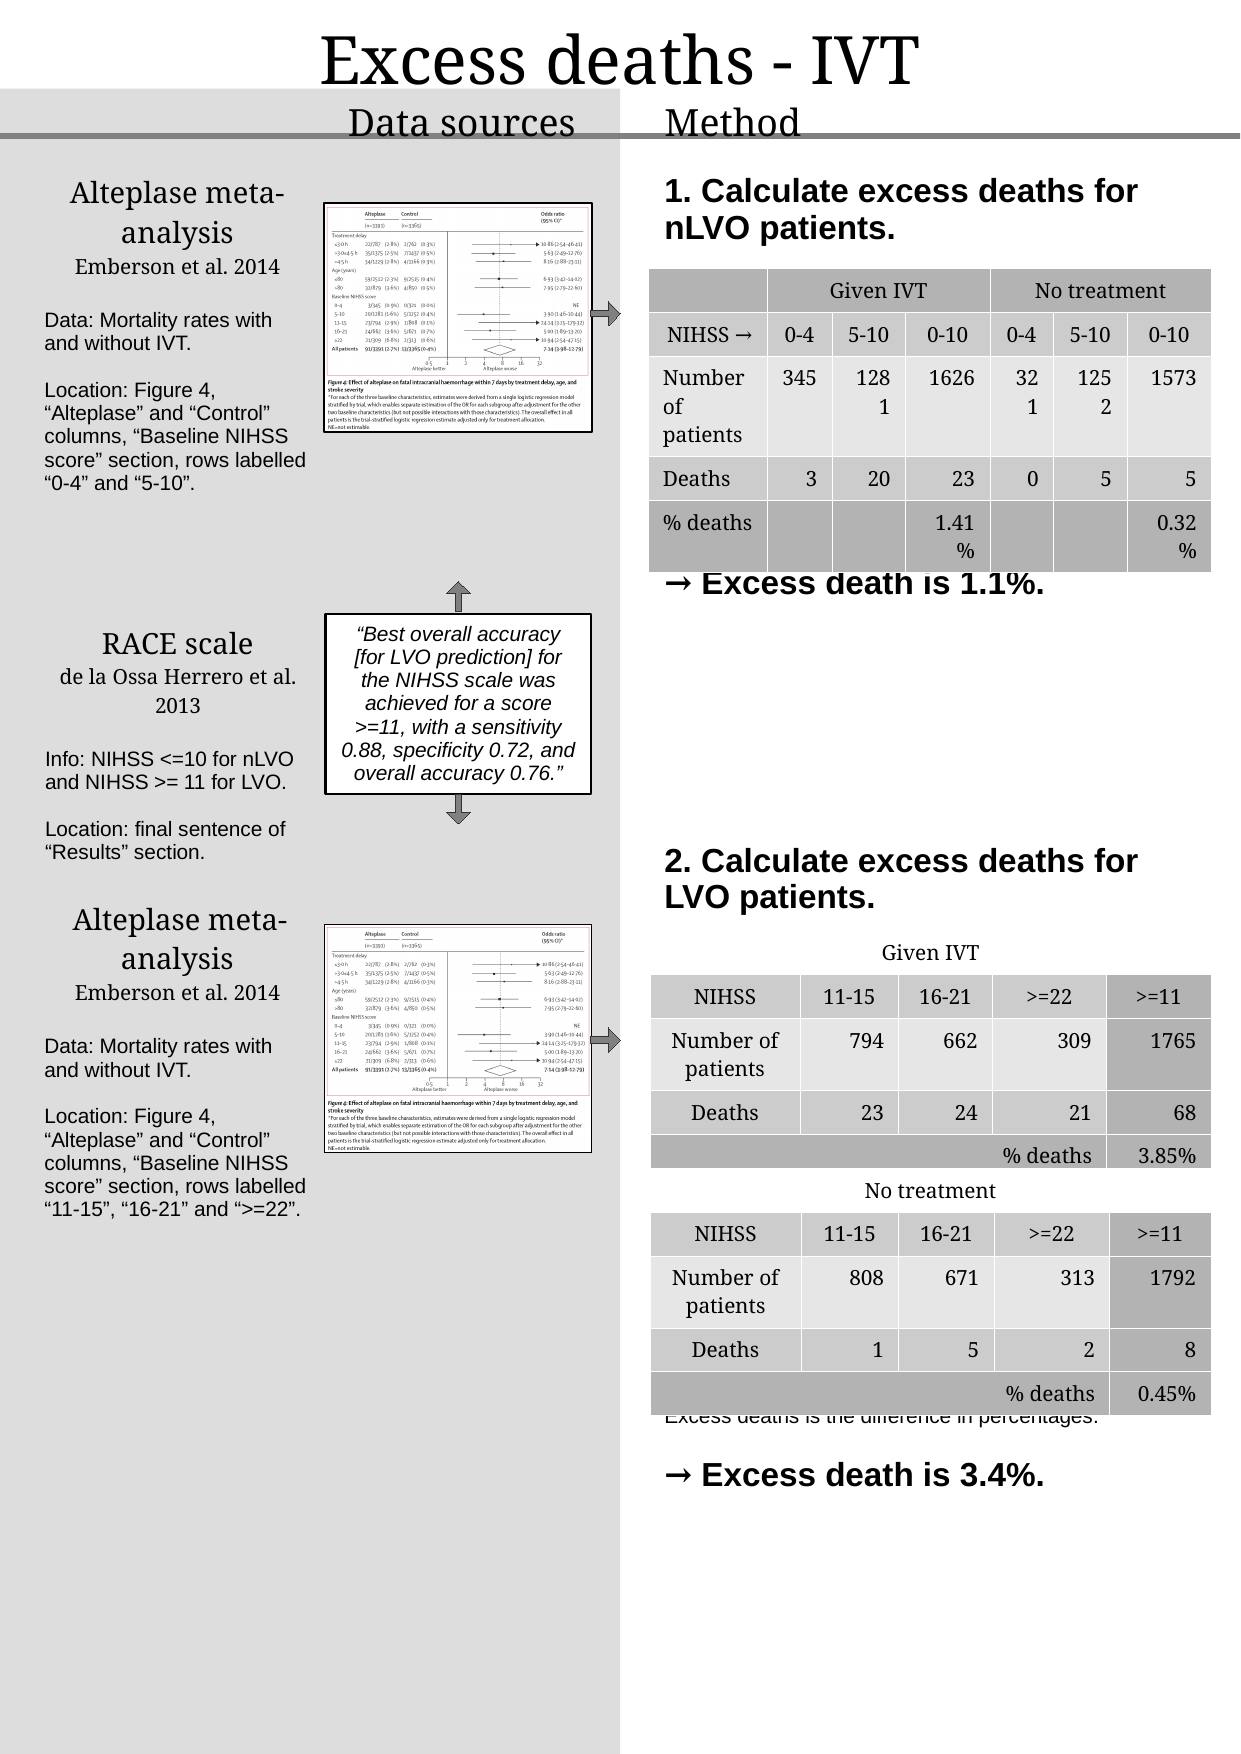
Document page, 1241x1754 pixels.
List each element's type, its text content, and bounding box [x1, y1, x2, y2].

text_box RACE scale de la Ossa Herrero et al. 2013 Info: NIHSS <=10 for nLVO and NIHSS >= 11 for LVO. Location: final sentence of “Results” section. [30, 615, 326, 839]
text_box [446, 581, 471, 612]
table_cell 5 [899, 1329, 994, 1371]
table_cell 1626 [906, 357, 990, 456]
table_cell 309 [993, 1019, 1106, 1090]
text_box 1. Calculate excess deaths for nLVO patients. Excess deaths is the difference in percentages. → Excess death is 1.1%. 2. Calculate excess deaths for LVO patients. Excess deaths is the difference in percentages. → Excess death is 3.4%. [649, 1416, 1211, 1524]
table_cell 5 [1128, 457, 1211, 500]
text_box 1. Calculate excess deaths for nLVO patients. Excess deaths is the difference in percentages. → Excess death is 1.1%. 2. Calculate excess deaths for LVO patients. Excess deaths is the difference in percentages. → Excess death is 3.4%. [649, 165, 1211, 268]
table_cell 11-15 [801, 975, 898, 1018]
table_cell 794 [801, 1019, 898, 1090]
table_cell Number of patients [651, 1257, 801, 1328]
table_cell 3 [768, 457, 832, 500]
table_cell 0.32% [1128, 501, 1211, 572]
table_cell 8 [1110, 1329, 1211, 1371]
table_cell % deaths [651, 1135, 1106, 1168]
table_cell 0 [991, 457, 1053, 500]
table_cell [1054, 501, 1127, 572]
table_cell 1252 [1054, 357, 1127, 456]
table_cell Deaths [649, 457, 767, 500]
table_cell 3.85% [1107, 1135, 1211, 1168]
text_box 1. Calculate excess deaths for nLVO patients. Excess deaths is the difference in percentages. → Excess death is 1.1%. 2. Calculate excess deaths for LVO patients. Excess deaths is the difference in percentages. → Excess death is 3.4%. [649, 573, 1211, 931]
table_cell 5 [1054, 457, 1127, 500]
table_cell 1573 [1128, 357, 1211, 456]
table_cell [991, 501, 1053, 572]
table_cell 23 [906, 457, 990, 500]
table_cell 0.45% [1110, 1372, 1211, 1415]
text_box “Best overall accuracy [for LVO prediction] for the NIHSS scale was achieved for a score >=11, with a sensitivity 0.88, specificity 0.72, and overall accuracy 0.76.” [325, 613, 592, 794]
table_cell 0-4 [768, 313, 832, 356]
table_cell 16-21 [899, 975, 992, 1018]
table_cell 0-4 [991, 313, 1053, 356]
table_cell 68 [1107, 1091, 1211, 1134]
text_box [590, 1027, 621, 1053]
table_cell 1.41% [906, 501, 990, 572]
text_box [590, 301, 621, 326]
table_cell 1281 [833, 357, 905, 456]
table_cell 16-21 [899, 1213, 994, 1256]
table_cell [768, 501, 832, 572]
table_cell 2 [995, 1329, 1109, 1371]
table_cell 23 [801, 1091, 898, 1134]
table_cell 11-15 [802, 1213, 898, 1256]
table_cell Deaths [651, 1091, 800, 1134]
text_box [446, 794, 471, 824]
table_cell Deaths [651, 1329, 801, 1371]
table_cell 1765 [1107, 1019, 1211, 1090]
table_cell [833, 501, 905, 572]
table_cell NIHSS [651, 975, 800, 1018]
text_box Data sources [29, 89, 591, 146]
table_cell 0-10 [1128, 313, 1211, 356]
table_cell 21 [993, 1091, 1106, 1134]
table_cell Number of patients [649, 357, 767, 456]
table_cell 20 [833, 457, 905, 500]
table_header No treatment [651, 1169, 1211, 1212]
table_cell Number of patients [651, 1019, 800, 1090]
table_cell >=22 [993, 975, 1106, 1018]
text_box Alteplase meta-analysis Emberson et al. 2014 Data: Mortality rates with and without IVT. Location: Figure 4, “Alteplase” and “Control” columns, “Baseline NIHSS score” section, rows labelled “0-4” and “5-10”. [29, 165, 325, 467]
table_cell 321 [991, 357, 1053, 456]
table_cell 671 [899, 1257, 994, 1328]
table_cell 1 [802, 1329, 898, 1371]
text_box Alteplase meta-analysis Emberson et al. 2014 Data: Mortality rates with and without IVT. Location: Figure 4, “Alteplase” and “Control” columns, “Baseline NIHSS score” section, rows labelled “11-15”, “16-21” and “>=22”. [29, 891, 325, 1194]
table_header Given IVT [651, 932, 1211, 974]
table_cell 24 [899, 1091, 992, 1134]
table_cell 313 [995, 1257, 1109, 1328]
table_cell >=11 [1110, 1213, 1211, 1256]
table_header [649, 269, 767, 312]
table_cell >=22 [995, 1213, 1109, 1256]
table_cell 808 [802, 1257, 898, 1328]
table_cell 1792 [1110, 1257, 1211, 1328]
text_box Excess deaths - IVT [0, 5, 1241, 88]
table_header No treatment [991, 269, 1211, 312]
table_cell NIHSS → [649, 313, 767, 356]
table_cell NIHSS [651, 1213, 801, 1256]
table_cell >=11 [1107, 975, 1211, 1018]
table_cell 5-10 [1054, 313, 1127, 356]
table_cell 0-10 [906, 313, 990, 356]
text_box Method [649, 89, 1211, 146]
table_cell 5-10 [833, 313, 905, 356]
table_cell % deaths [651, 1372, 1109, 1415]
table_cell 345 [768, 357, 832, 456]
picture [325, 924, 592, 1153]
table_cell % deaths [649, 501, 767, 572]
table_header Given IVT [768, 269, 990, 312]
picture [325, 204, 591, 432]
table_cell 662 [899, 1019, 992, 1090]
